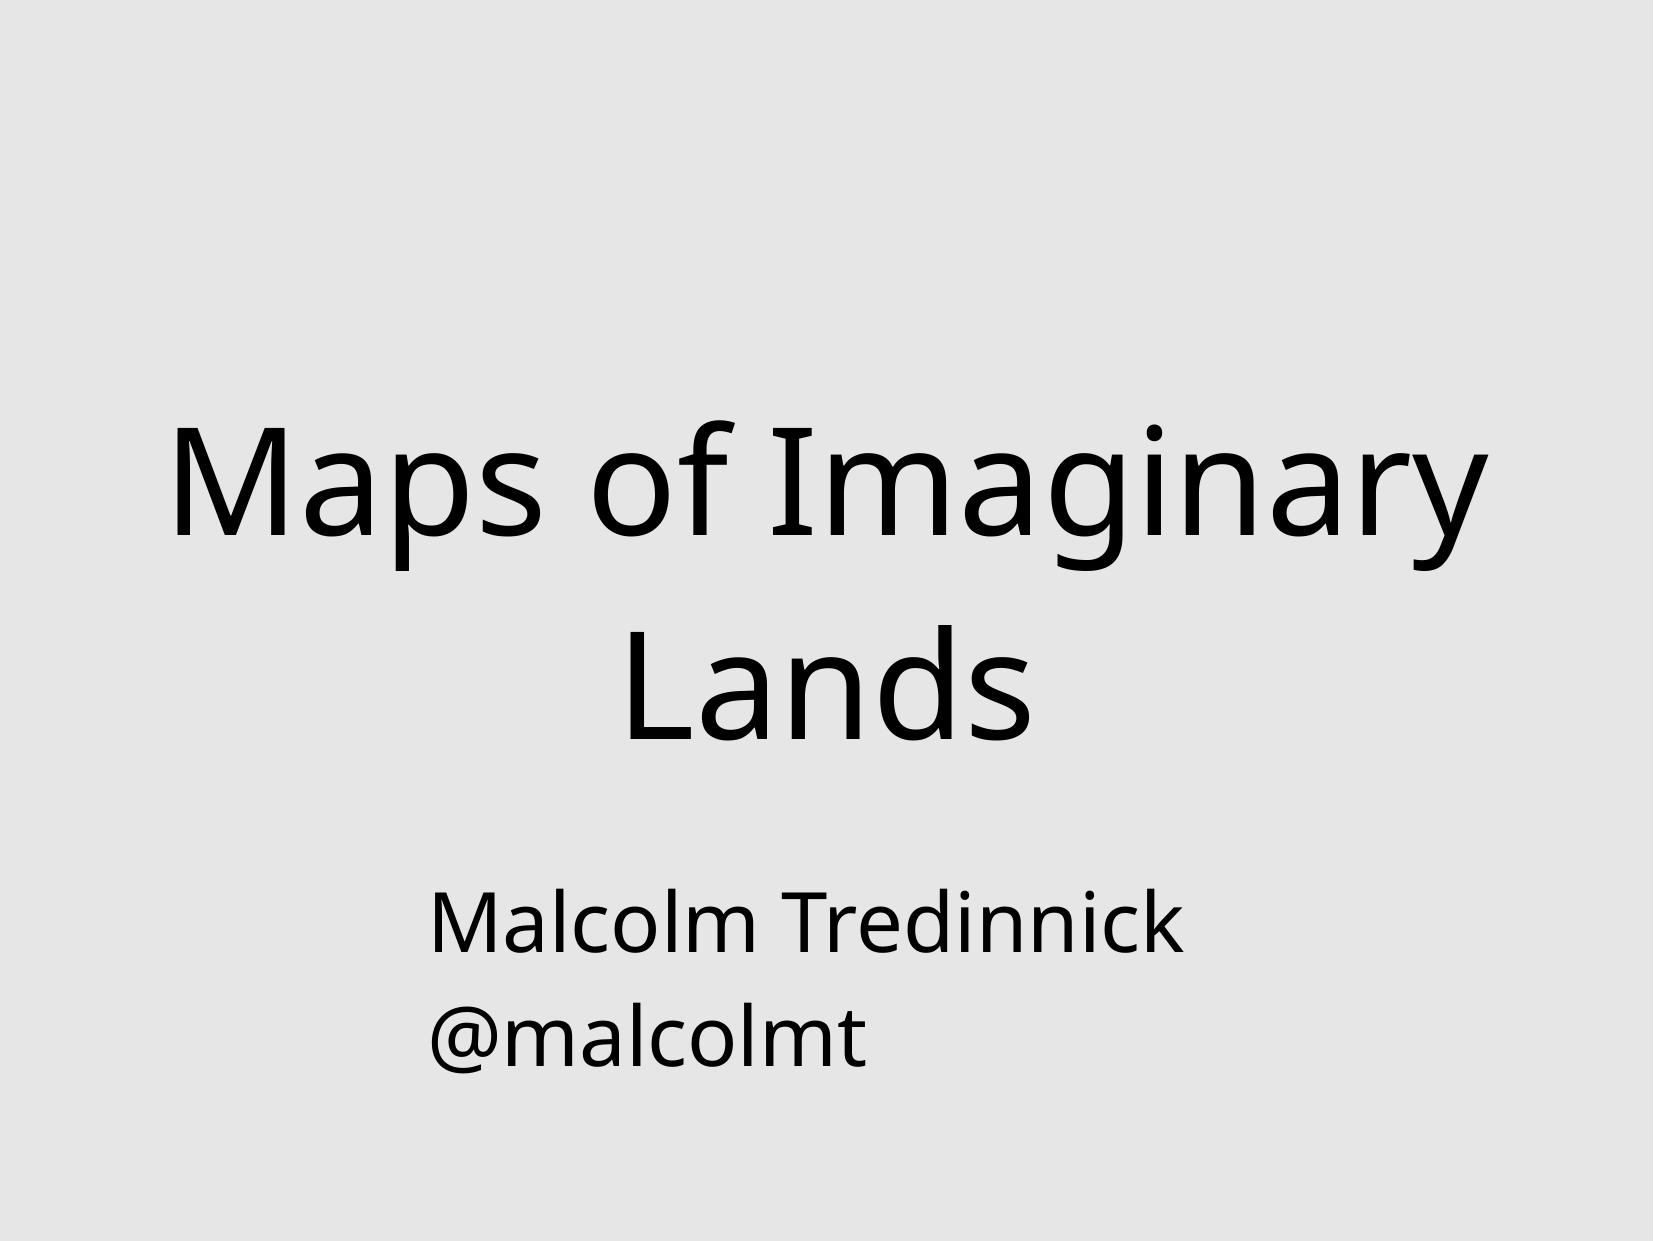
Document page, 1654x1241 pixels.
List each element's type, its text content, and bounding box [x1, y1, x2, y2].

text_box Malcolm Tredinnick @malcolmt [412, 856, 1237, 1163]
subtitle Maps of Imaginary Lands [82, 56, 1571, 1102]
